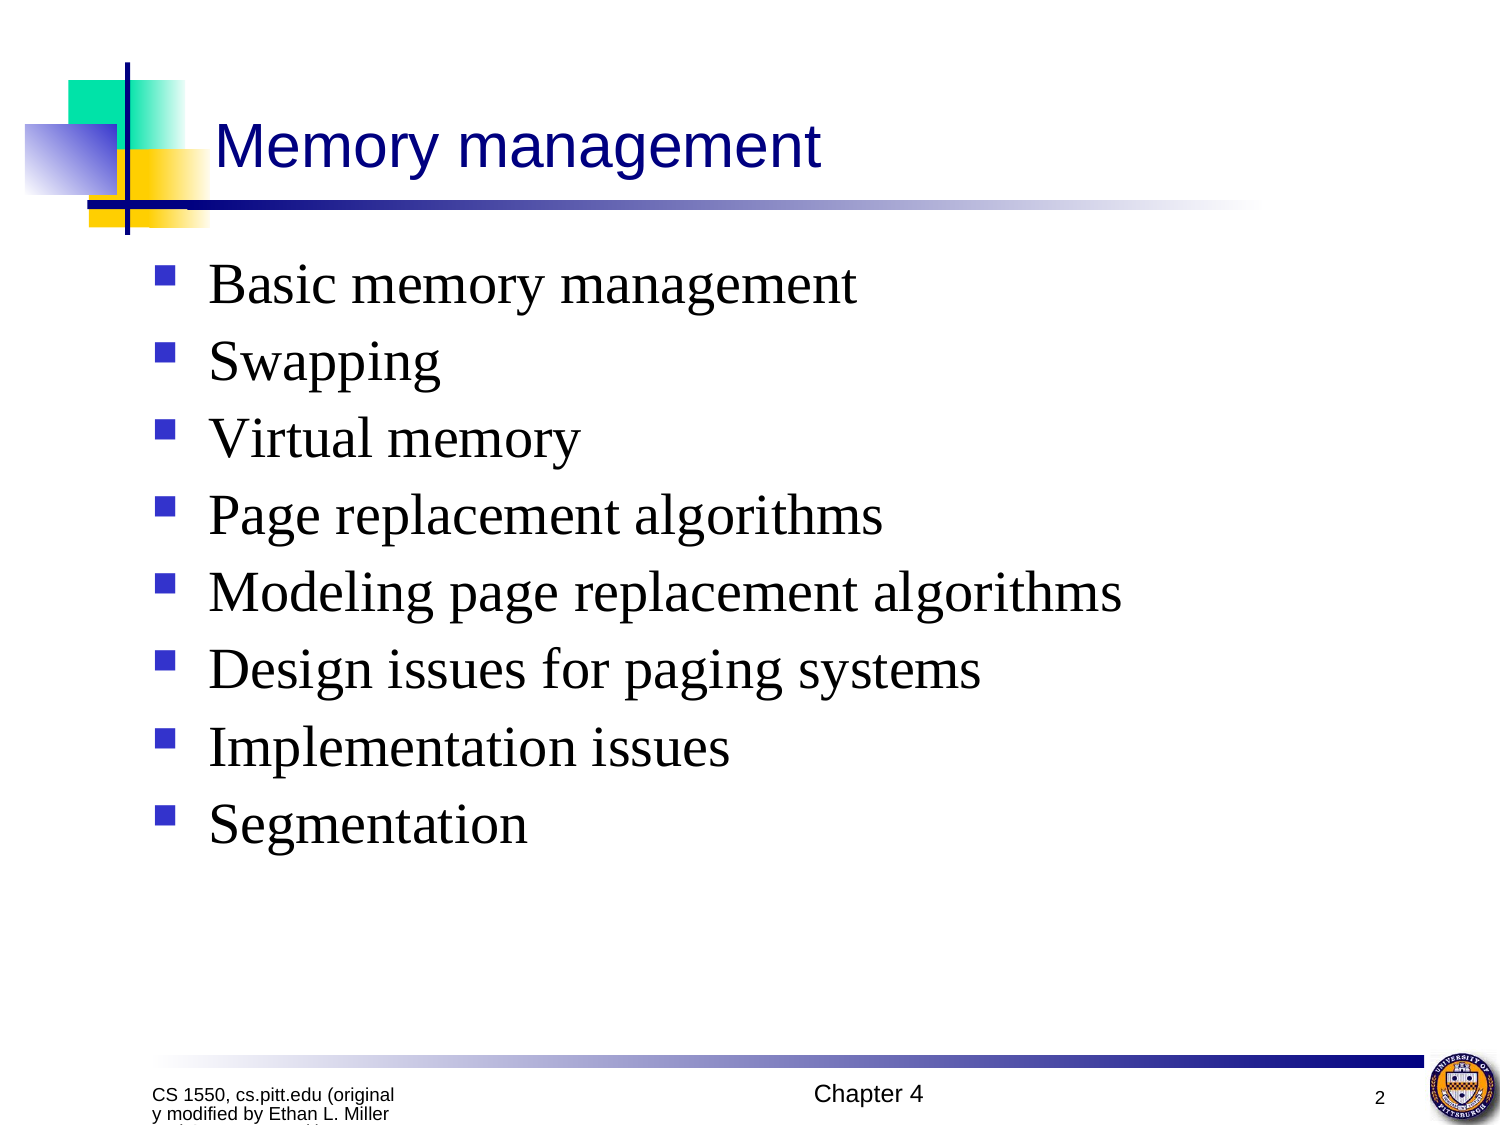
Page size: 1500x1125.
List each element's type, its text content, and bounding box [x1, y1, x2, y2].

picture [1425, 1049, 1500, 1125]
list Basic memory management Swapping Virtual memory Page replacement algorithms Modeling page replacement algorithms Design issues for paging systems Implementation issues Segmentation [137, 237, 1469, 1051]
title Memory management [200, 87, 1476, 188]
